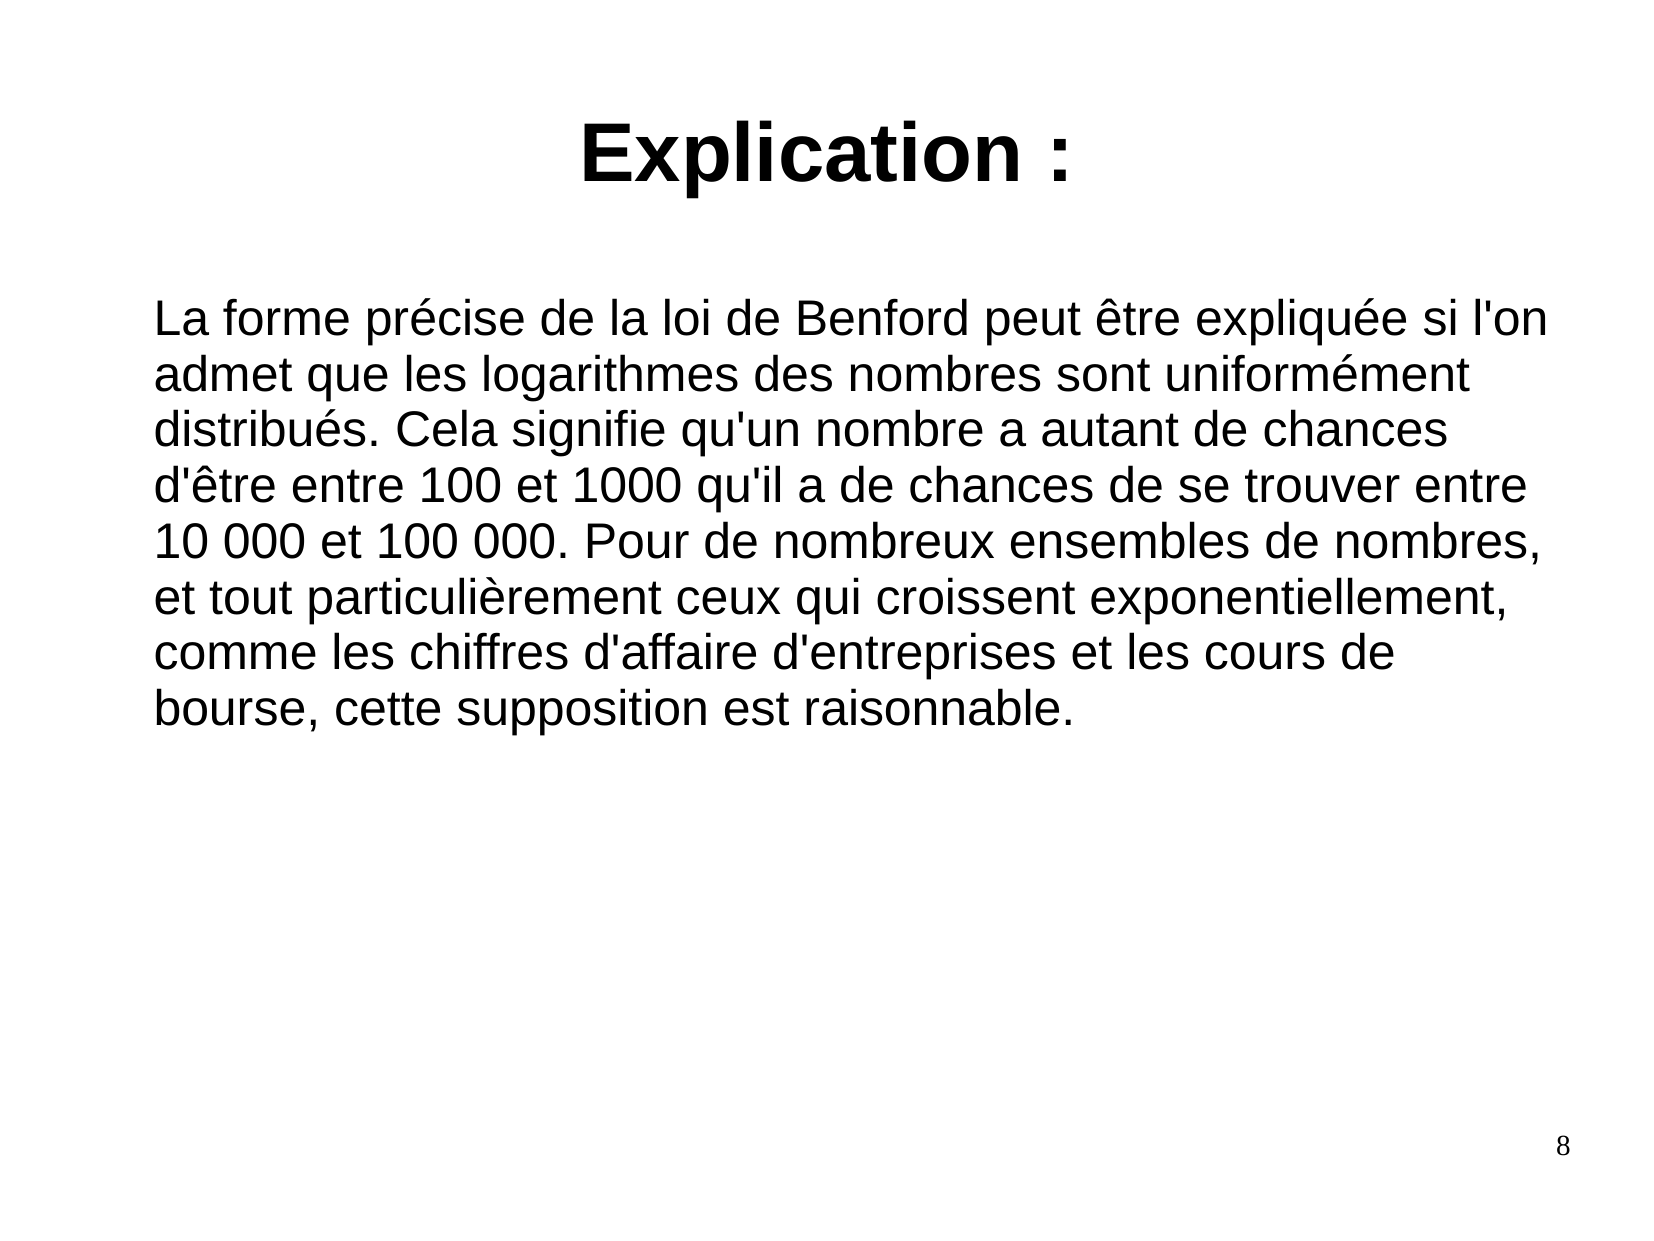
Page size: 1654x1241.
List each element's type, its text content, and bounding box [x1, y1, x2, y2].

title Explication : [82, 49, 1571, 257]
list La forme précise de la loi de Benford peut être expliquée si l'on admet que les logarithmes des nombres sont uniformément distribués. Cela signifie qu'un nombre a autant de chances d'être entre 100 et 1000 qu'il a de chances de se trouver entre 10 000 et 100 000. Pour de nombreux ensembles de nombres, et tout particulièrement ceux qui croissent exponentiellement, comme les chiffres d'affaire d'entreprises et les cours de bourse, cette supposition est raisonnable. [82, 290, 1571, 1109]
